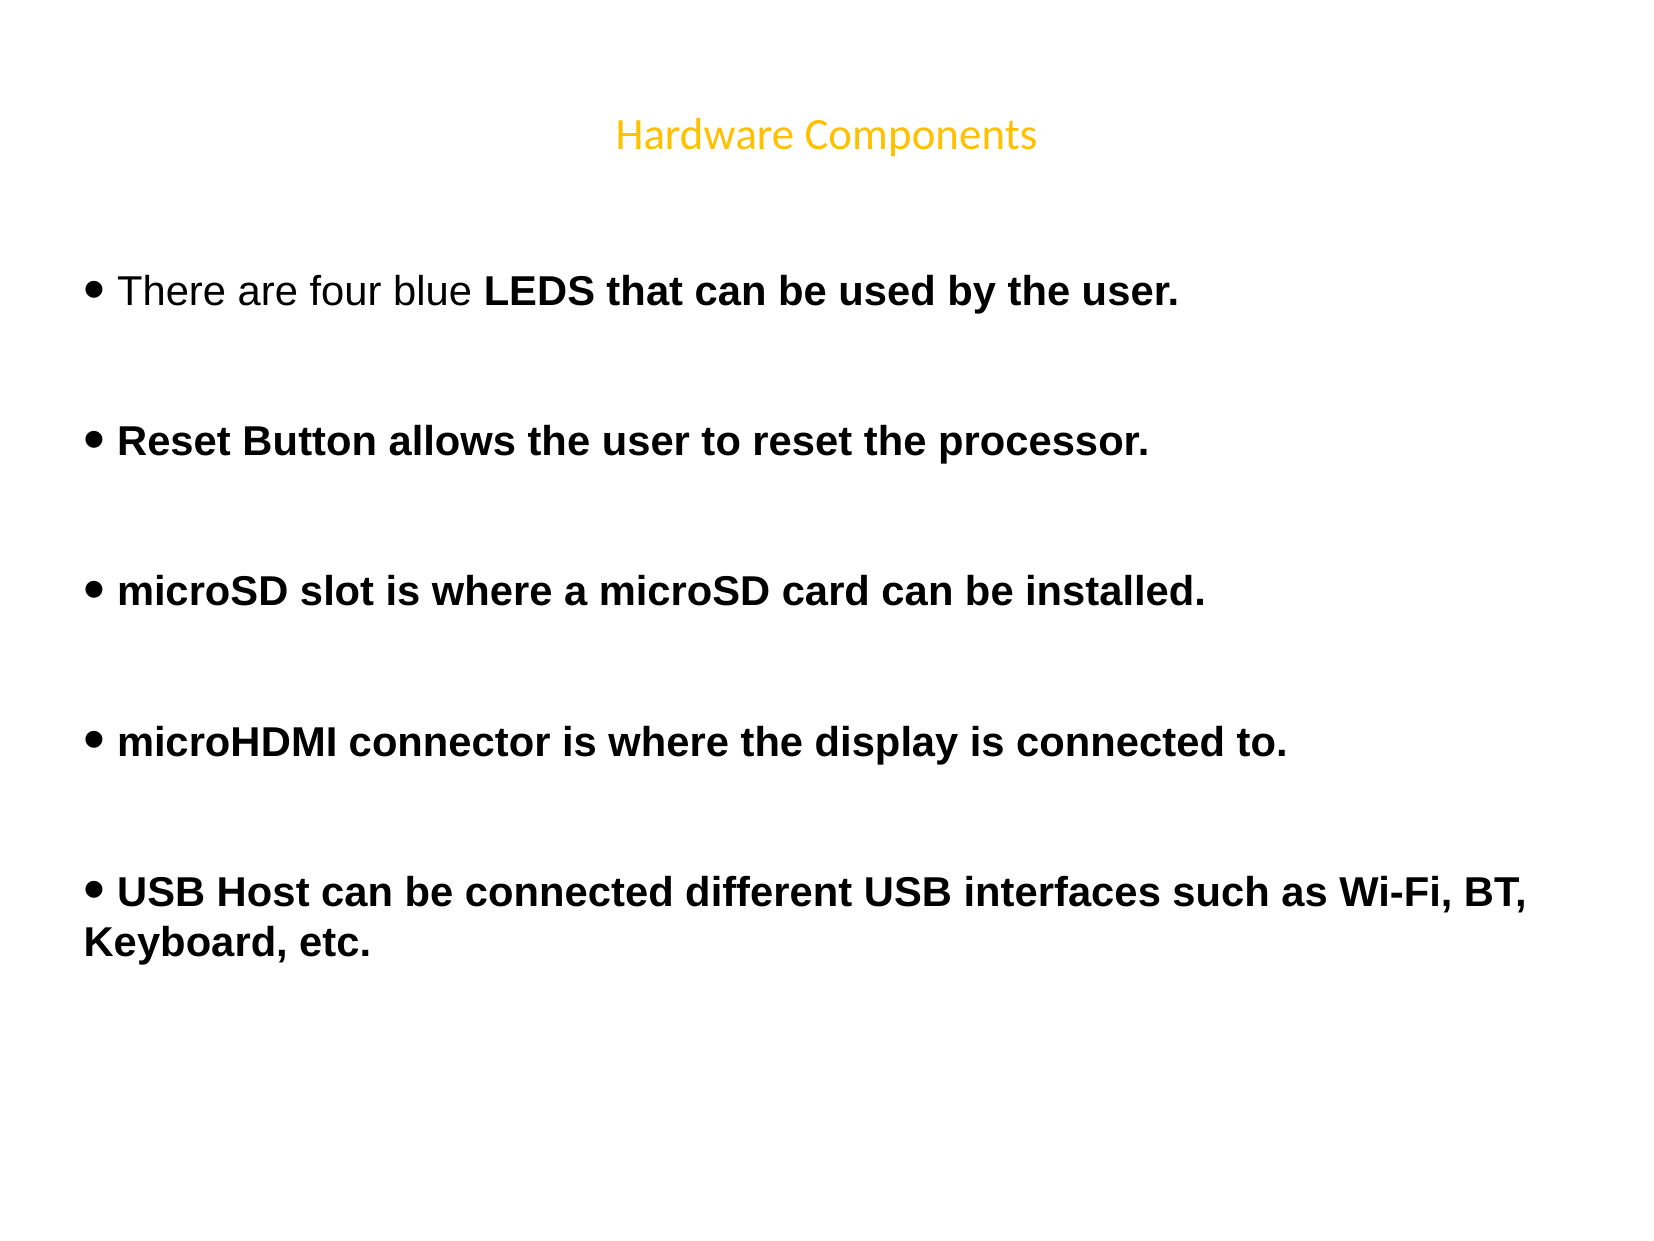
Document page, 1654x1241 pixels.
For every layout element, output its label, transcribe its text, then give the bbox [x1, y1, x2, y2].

title Hardware Components [82, 96, 1571, 206]
text_box There are four blue LEDS that can be used by the user. Reset Button allows the user to reset the processor. microSD slot is where a microSD card can be installed. microHDMI connector is where the display is connected to. USB Host can be connected different USB interfaces such as Wi-Fi, BT, Keyboard, etc. [68, 206, 1654, 972]
